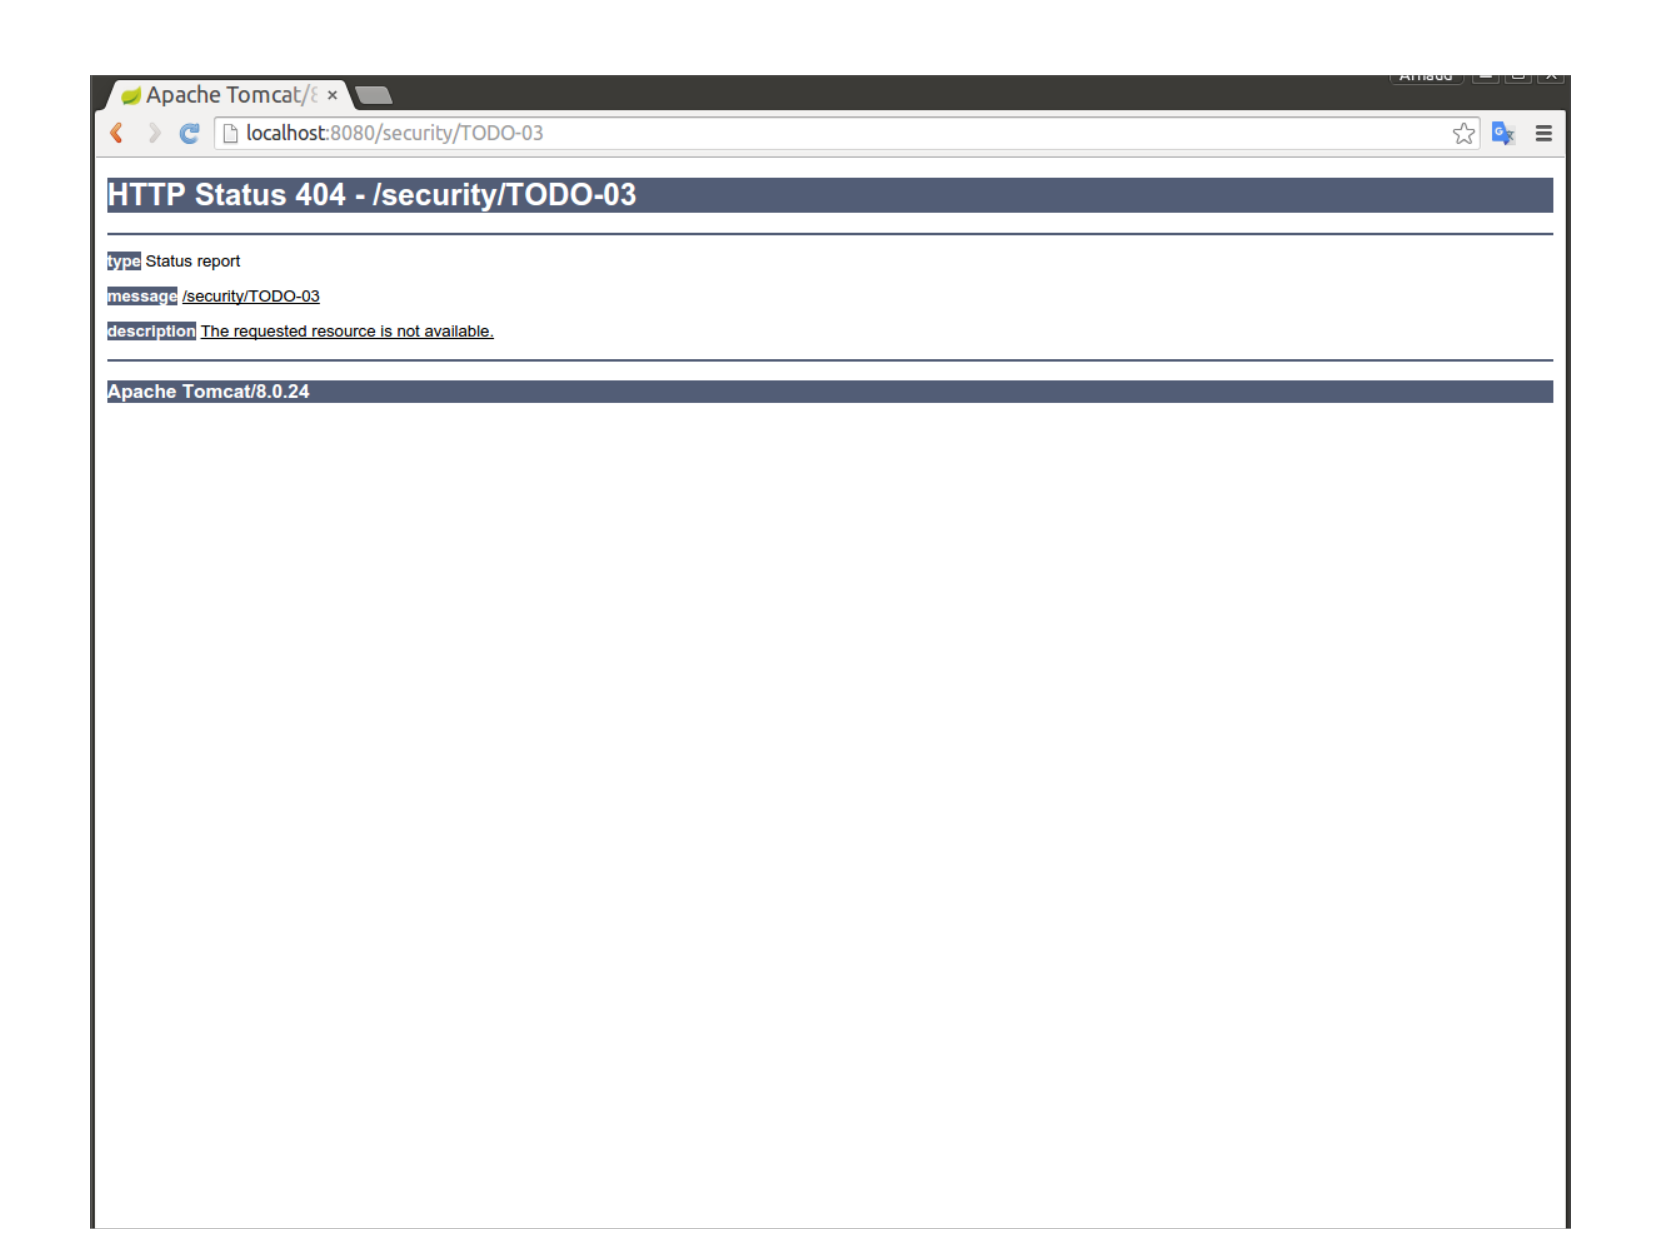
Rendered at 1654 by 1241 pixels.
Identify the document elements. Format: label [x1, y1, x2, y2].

picture [90, 59, 1571, 1241]
